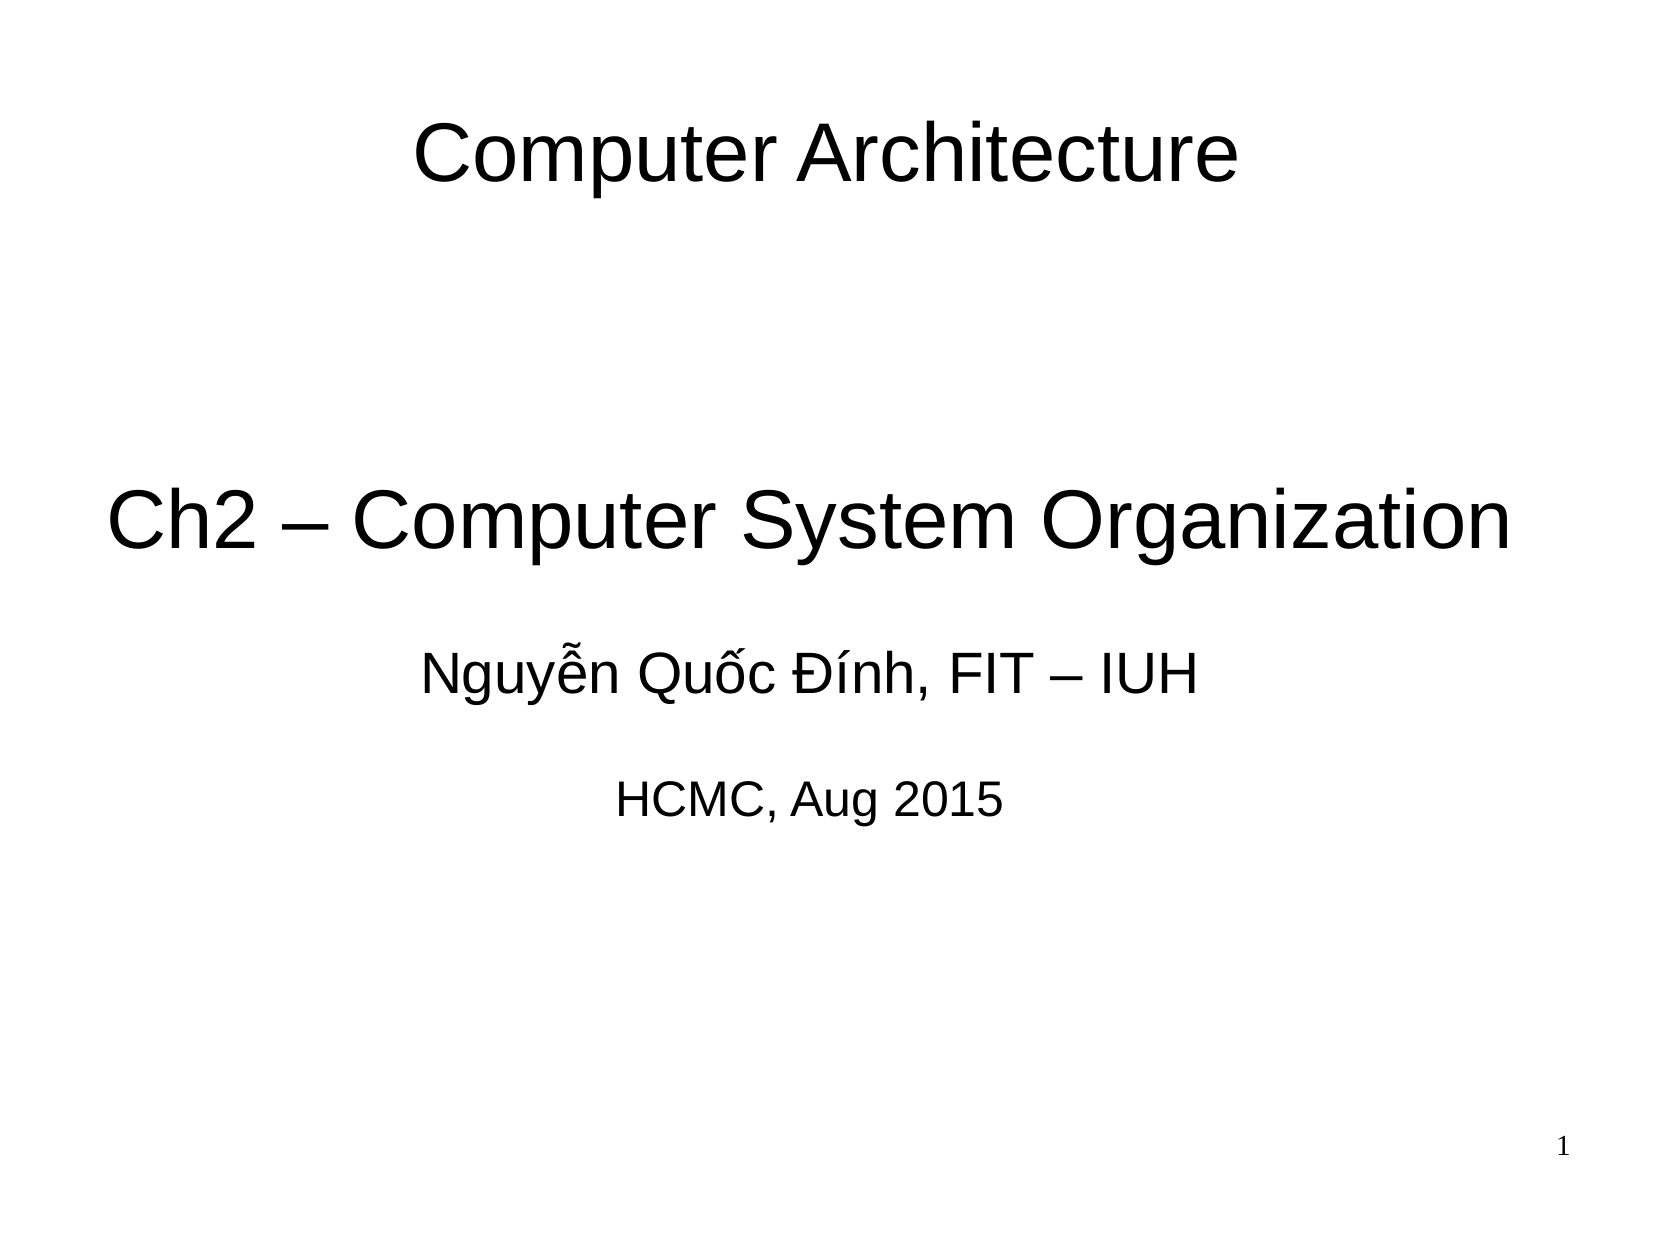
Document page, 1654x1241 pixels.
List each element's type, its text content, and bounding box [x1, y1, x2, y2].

subtitle Ch2 – Computer System Organization Nguyễn Quốc Đính, FIT – IUH HCMC, Aug 2015 [82, 290, 1538, 1010]
title Computer Architecture [82, 49, 1571, 257]
